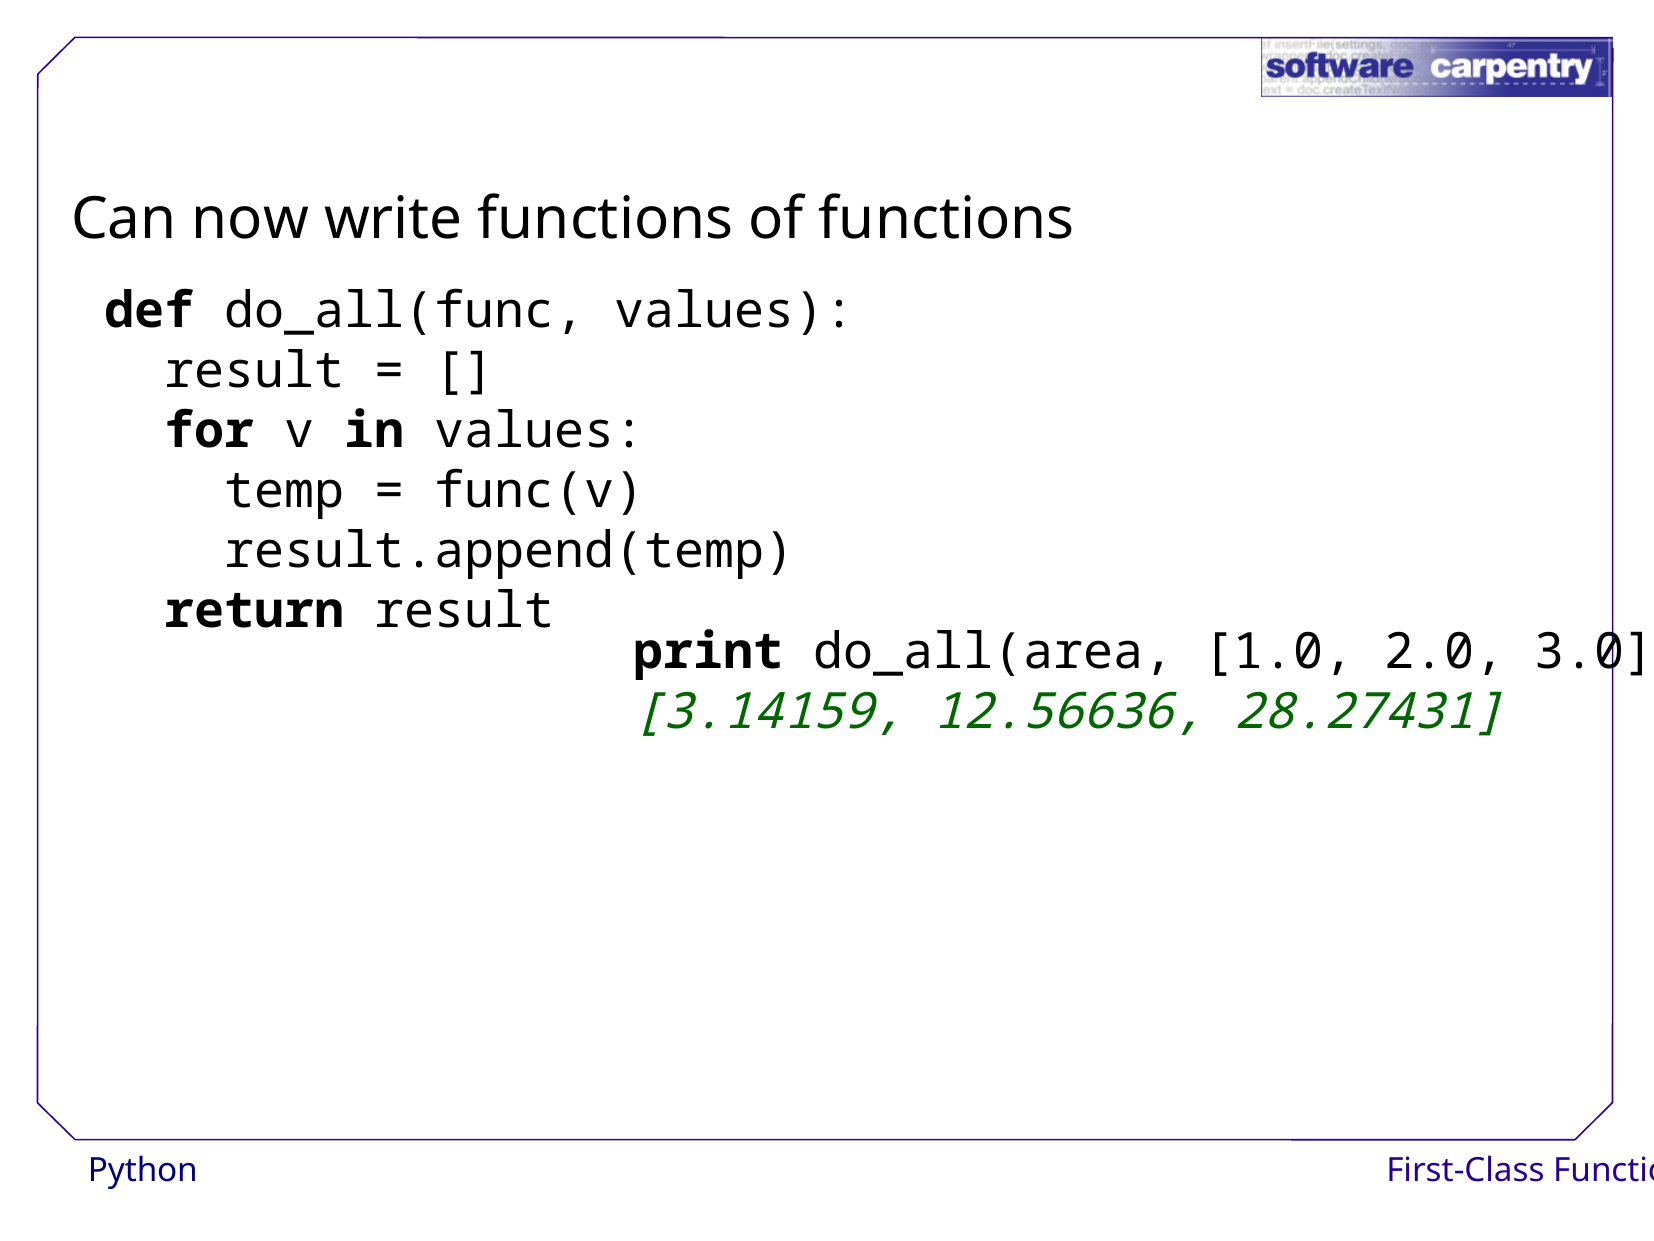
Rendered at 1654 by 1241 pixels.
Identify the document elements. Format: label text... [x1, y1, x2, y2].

text_box def do_all(func, values): result = [] for v in values: temp = func(v) result.append(temp) return result [89, 270, 799, 687]
picture [1261, 39, 1613, 97]
text_box print do_all(area, [1.0, 2.0, 3.0]) [3.14159, 12.56636, 28.27431] [619, 610, 1536, 1122]
text_box Can now write functions of functions [56, 138, 1240, 259]
